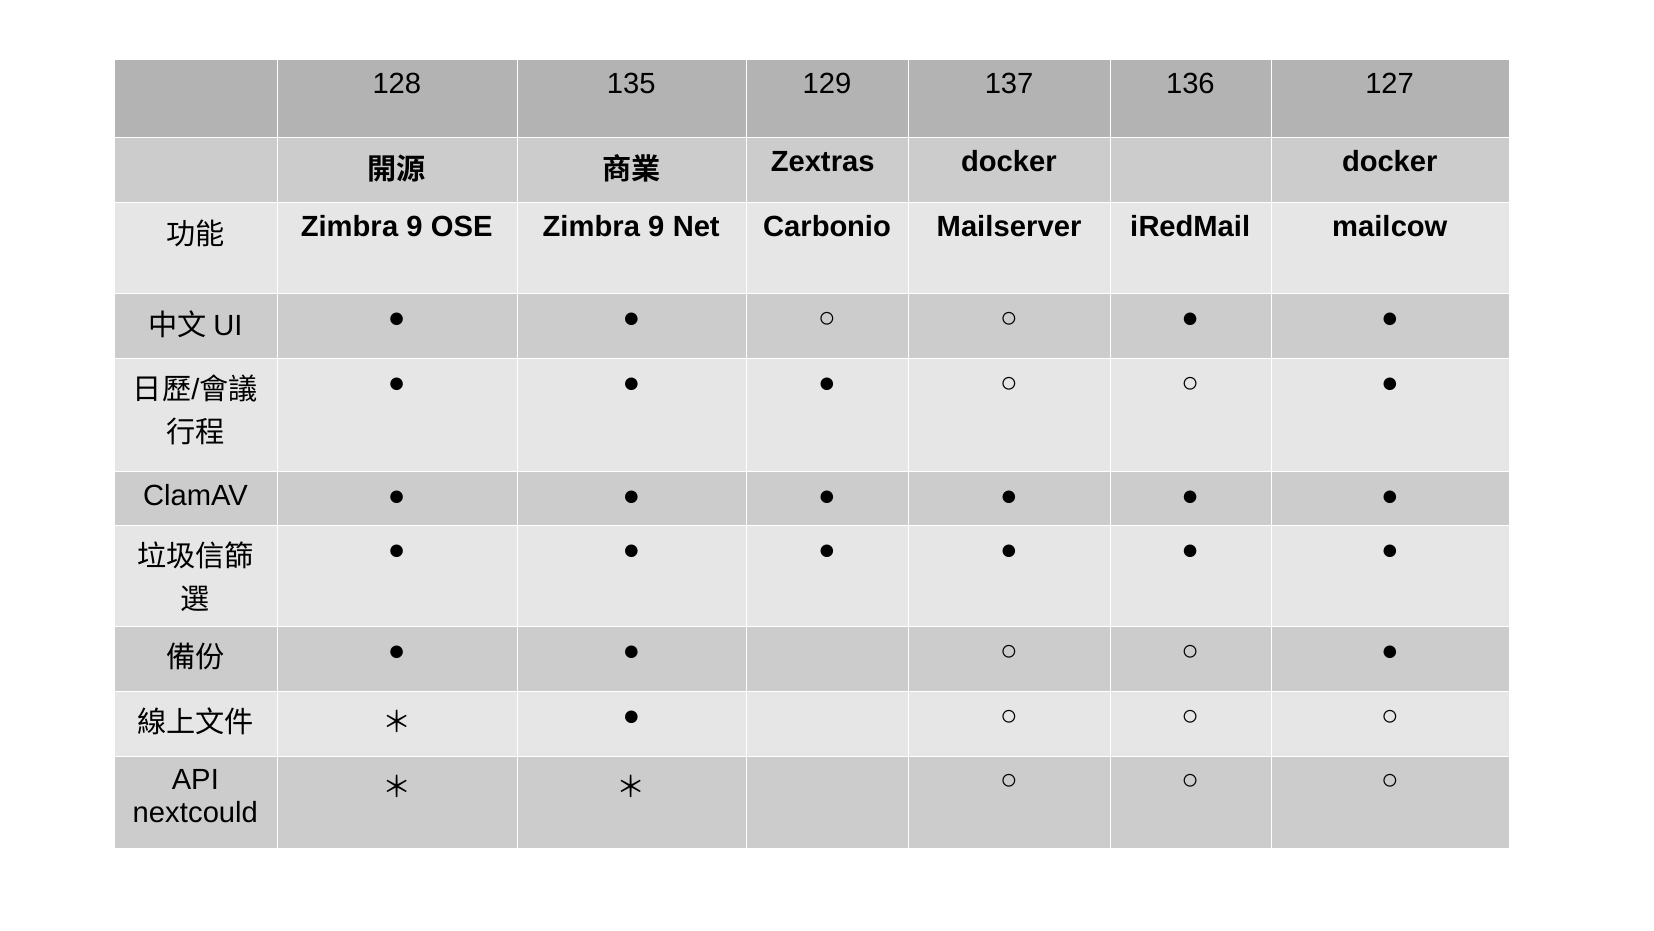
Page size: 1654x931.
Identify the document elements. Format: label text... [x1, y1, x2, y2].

table_cell ● [518, 359, 746, 471]
table_cell mailcow [1272, 203, 1509, 293]
table_cell ○ [1111, 692, 1271, 756]
table_cell ○ [909, 692, 1110, 756]
table_cell ● [1111, 294, 1271, 358]
table_cell ● [1272, 526, 1509, 626]
table_cell ● [1272, 359, 1509, 471]
table_cell 備份 [115, 627, 277, 691]
table_cell Zimbra 9 Net [518, 203, 746, 293]
table_cell ○ [1111, 627, 1271, 691]
table_cell ○ [909, 757, 1110, 848]
table_header 137 [909, 60, 1110, 137]
table_cell ● [518, 294, 746, 358]
table_cell ＊ [278, 692, 517, 756]
table_cell Mailserver [909, 203, 1110, 293]
table_cell ● [1111, 526, 1271, 626]
table_cell [747, 692, 908, 756]
table_cell ● [747, 526, 908, 626]
table_header 127 [1272, 60, 1509, 137]
table_cell ● [1272, 627, 1509, 691]
table_cell docker [909, 138, 1110, 202]
table_cell ● [518, 526, 746, 626]
table_cell ● [518, 627, 746, 691]
table_header 129 [747, 60, 908, 137]
table_cell ● [1111, 472, 1271, 525]
table_cell Zimbra 9 OSE [278, 203, 517, 293]
table_header 136 [1111, 60, 1271, 137]
table_cell ＊ [278, 757, 517, 848]
table_cell 開源 [278, 138, 517, 202]
table_cell [747, 627, 908, 691]
table_header [115, 60, 277, 137]
table_cell ● [278, 294, 517, 358]
table_cell ○ [909, 627, 1110, 691]
table_cell 日歷/會議行程 [115, 359, 277, 471]
table_cell ● [909, 472, 1110, 525]
table_cell 垃圾信篩選 [115, 526, 277, 626]
table_cell ○ [909, 359, 1110, 471]
table_cell ClamAV [115, 472, 277, 525]
table_cell ○ [1111, 757, 1271, 848]
table_cell ○ [1111, 359, 1271, 471]
table_cell ● [518, 692, 746, 756]
table_cell [115, 138, 277, 202]
table_cell ○ [747, 294, 908, 358]
table_cell iRedMail [1111, 203, 1271, 293]
table_cell 功能 [115, 203, 277, 293]
table_cell ○ [1272, 692, 1509, 756]
table_cell ○ [909, 294, 1110, 358]
table_header 135 [518, 60, 746, 137]
table_cell 商業 [518, 138, 746, 202]
table_cell ○ [1272, 757, 1509, 848]
table_cell API nextcould [115, 757, 277, 848]
table_cell [747, 757, 908, 848]
table_cell 線上文件 [115, 692, 277, 756]
table_cell ● [278, 472, 517, 525]
table_cell ● [909, 526, 1110, 626]
table_cell ● [278, 359, 517, 471]
table_cell Carbonio [747, 203, 908, 293]
table_cell [1111, 138, 1271, 202]
table_cell ● [278, 627, 517, 691]
table_cell ● [747, 359, 908, 471]
table_cell ● [518, 472, 746, 525]
table_cell ● [747, 472, 908, 525]
table_cell docker [1272, 138, 1509, 202]
table_cell ● [1272, 472, 1509, 525]
table_cell ＊ [518, 757, 746, 848]
table_cell ● [1272, 294, 1509, 358]
table_cell ● [278, 526, 517, 626]
table_cell Zextras [747, 138, 908, 202]
table_cell 中文 UI [115, 294, 277, 358]
table_header 128 [278, 60, 517, 137]
